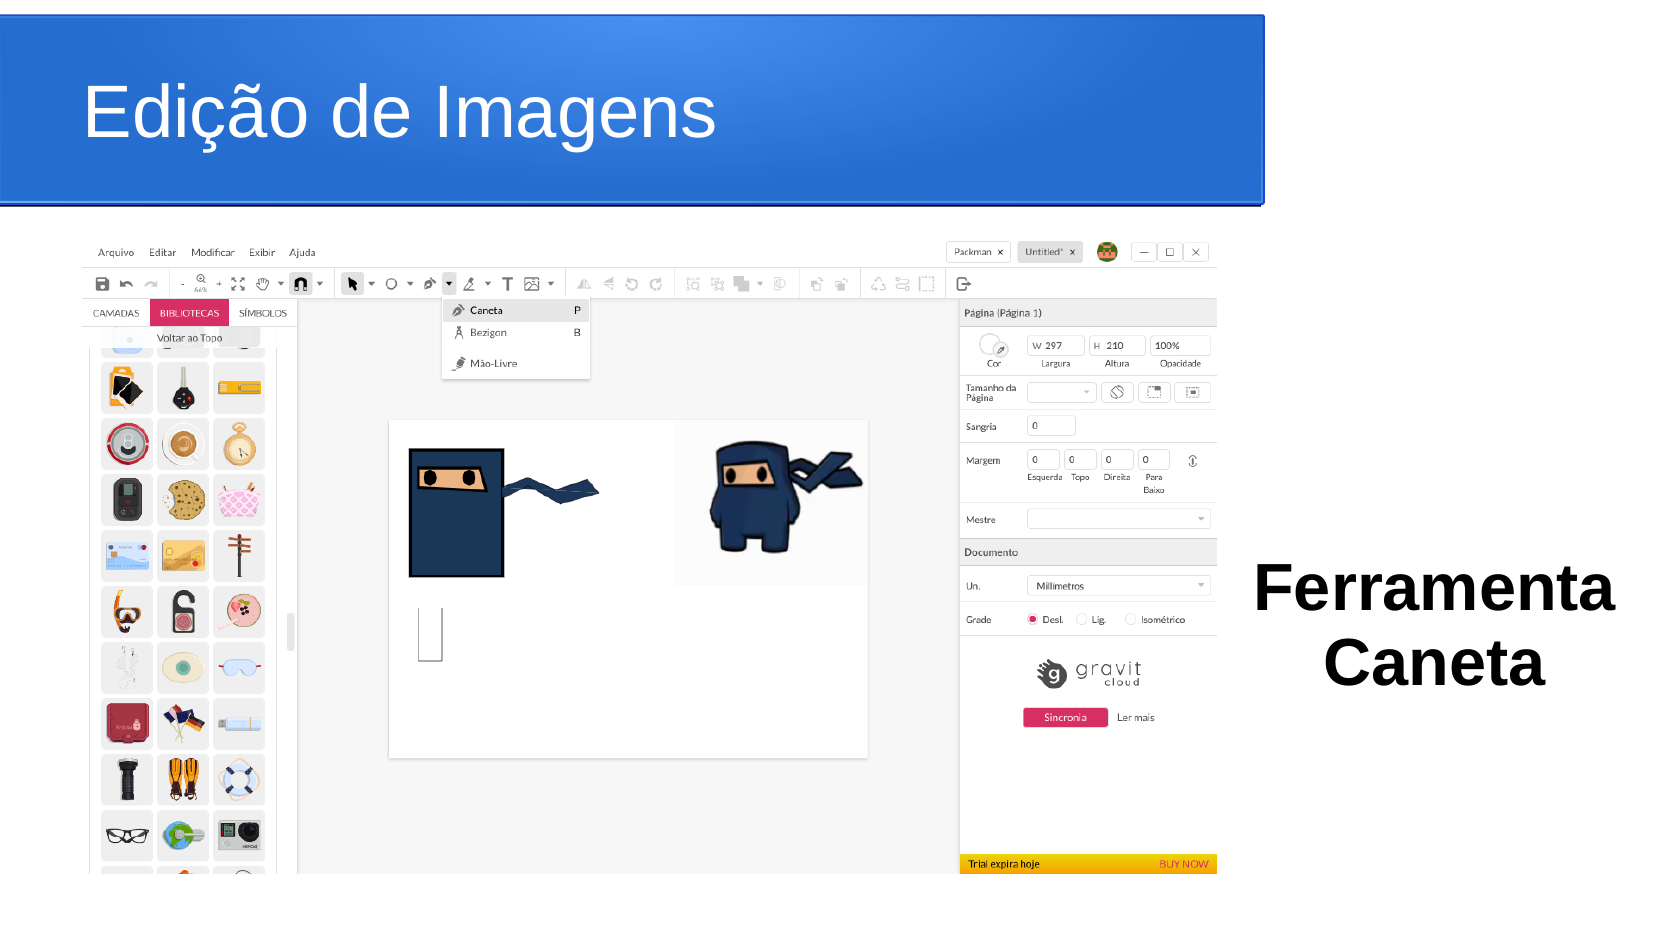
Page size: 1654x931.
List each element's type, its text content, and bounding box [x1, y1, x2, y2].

subtitle Ferramenta Caneta [1217, 513, 1654, 737]
picture [82, 236, 1217, 875]
title Edição de Imagens [82, 35, 1235, 189]
